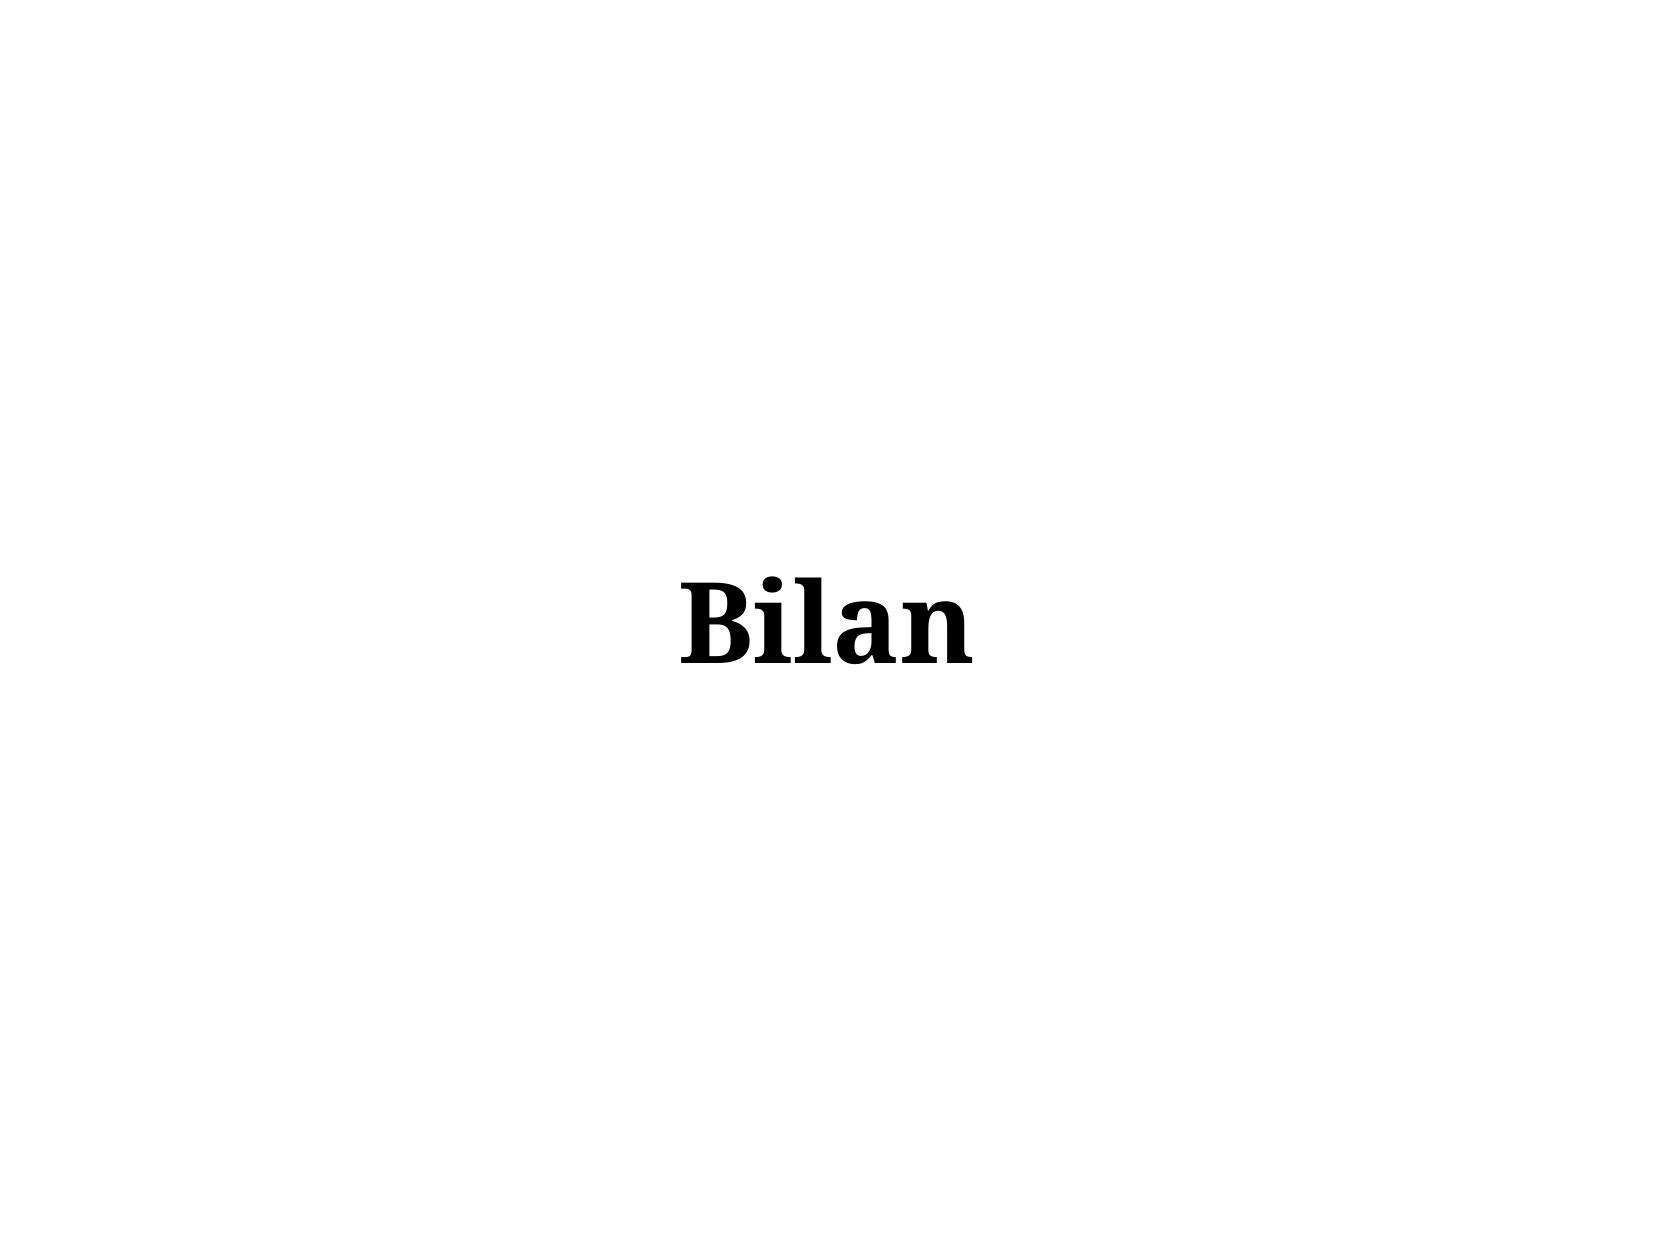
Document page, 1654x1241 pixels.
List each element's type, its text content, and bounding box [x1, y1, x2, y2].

text_box Bilan [0, 0, 1654, 1241]
